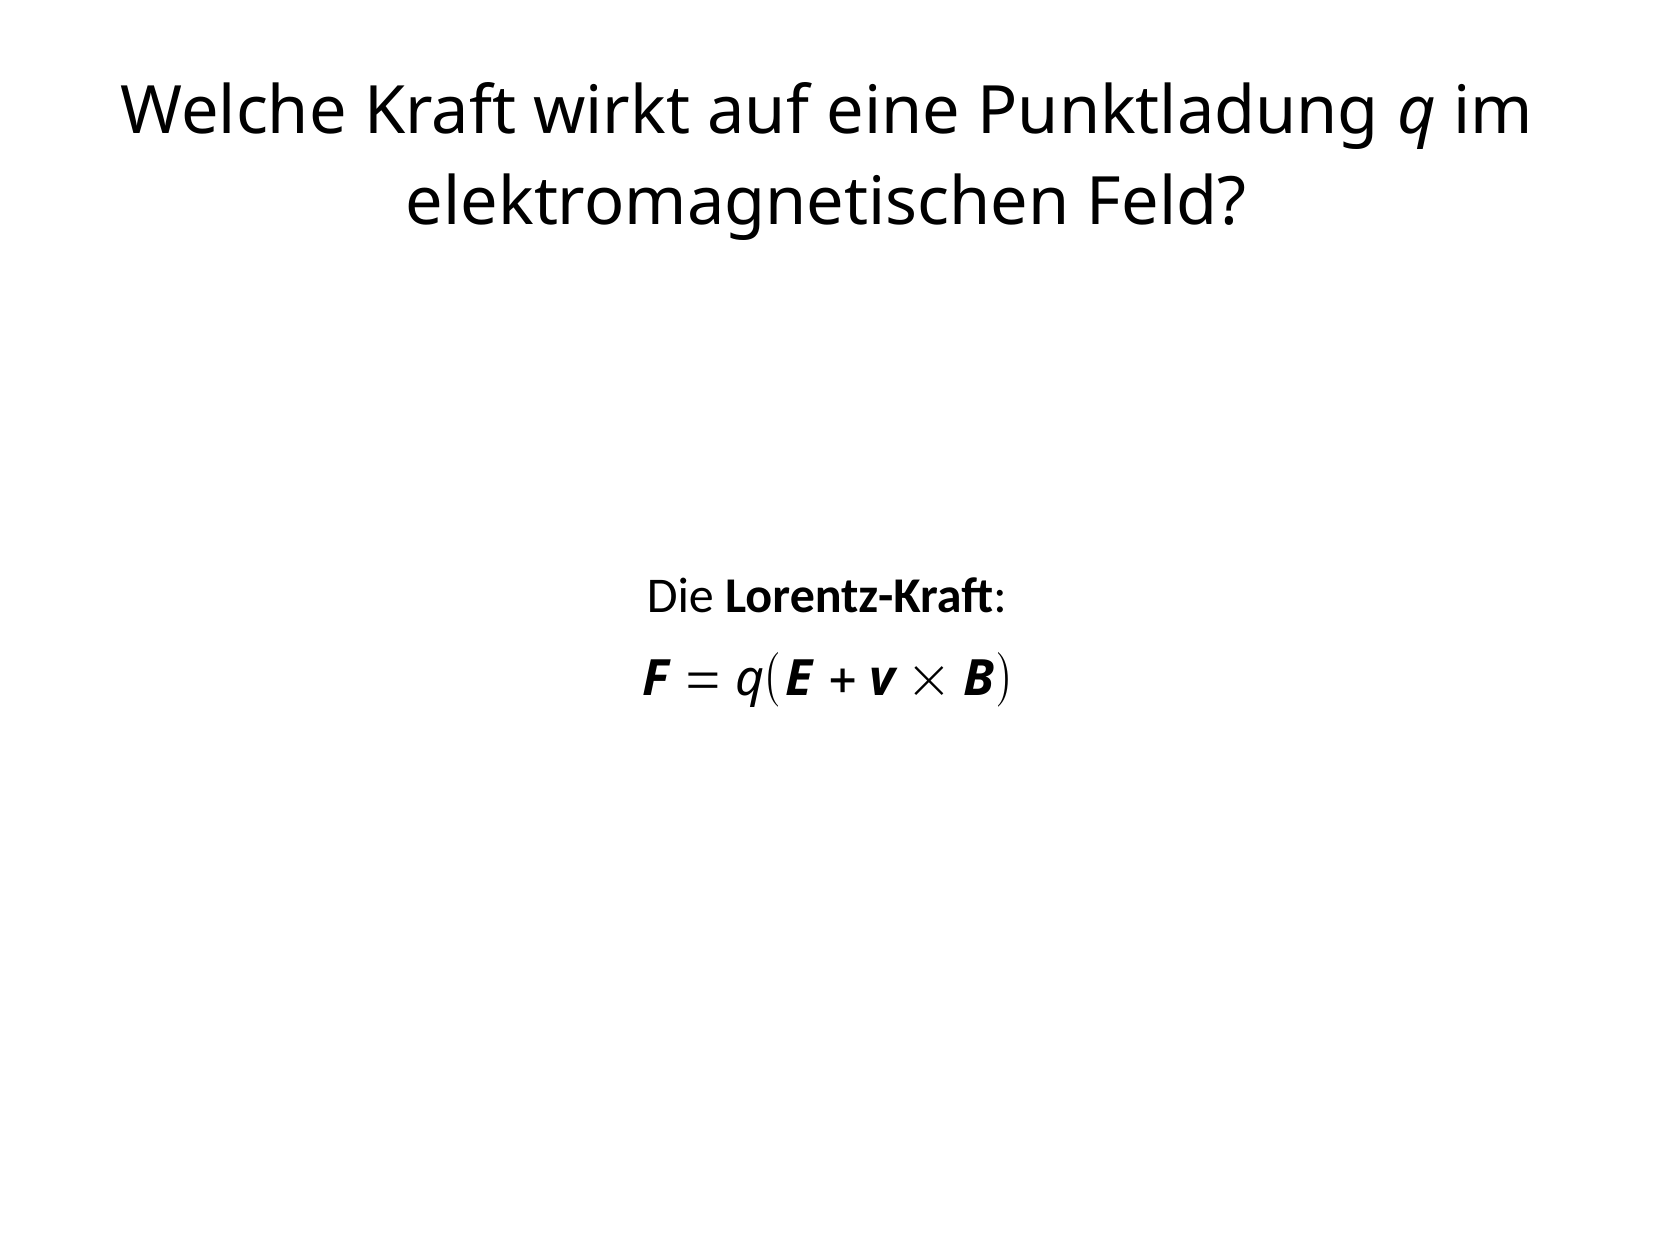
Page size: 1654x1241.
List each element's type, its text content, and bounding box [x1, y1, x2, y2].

chart [634, 648, 1019, 710]
title Welche Kraft wirkt auf eine Punktladung q im elektromagnetischen Feld? [82, 49, 1571, 257]
subtitle Die Lorentz-Kraft: [82, 290, 1571, 1010]
